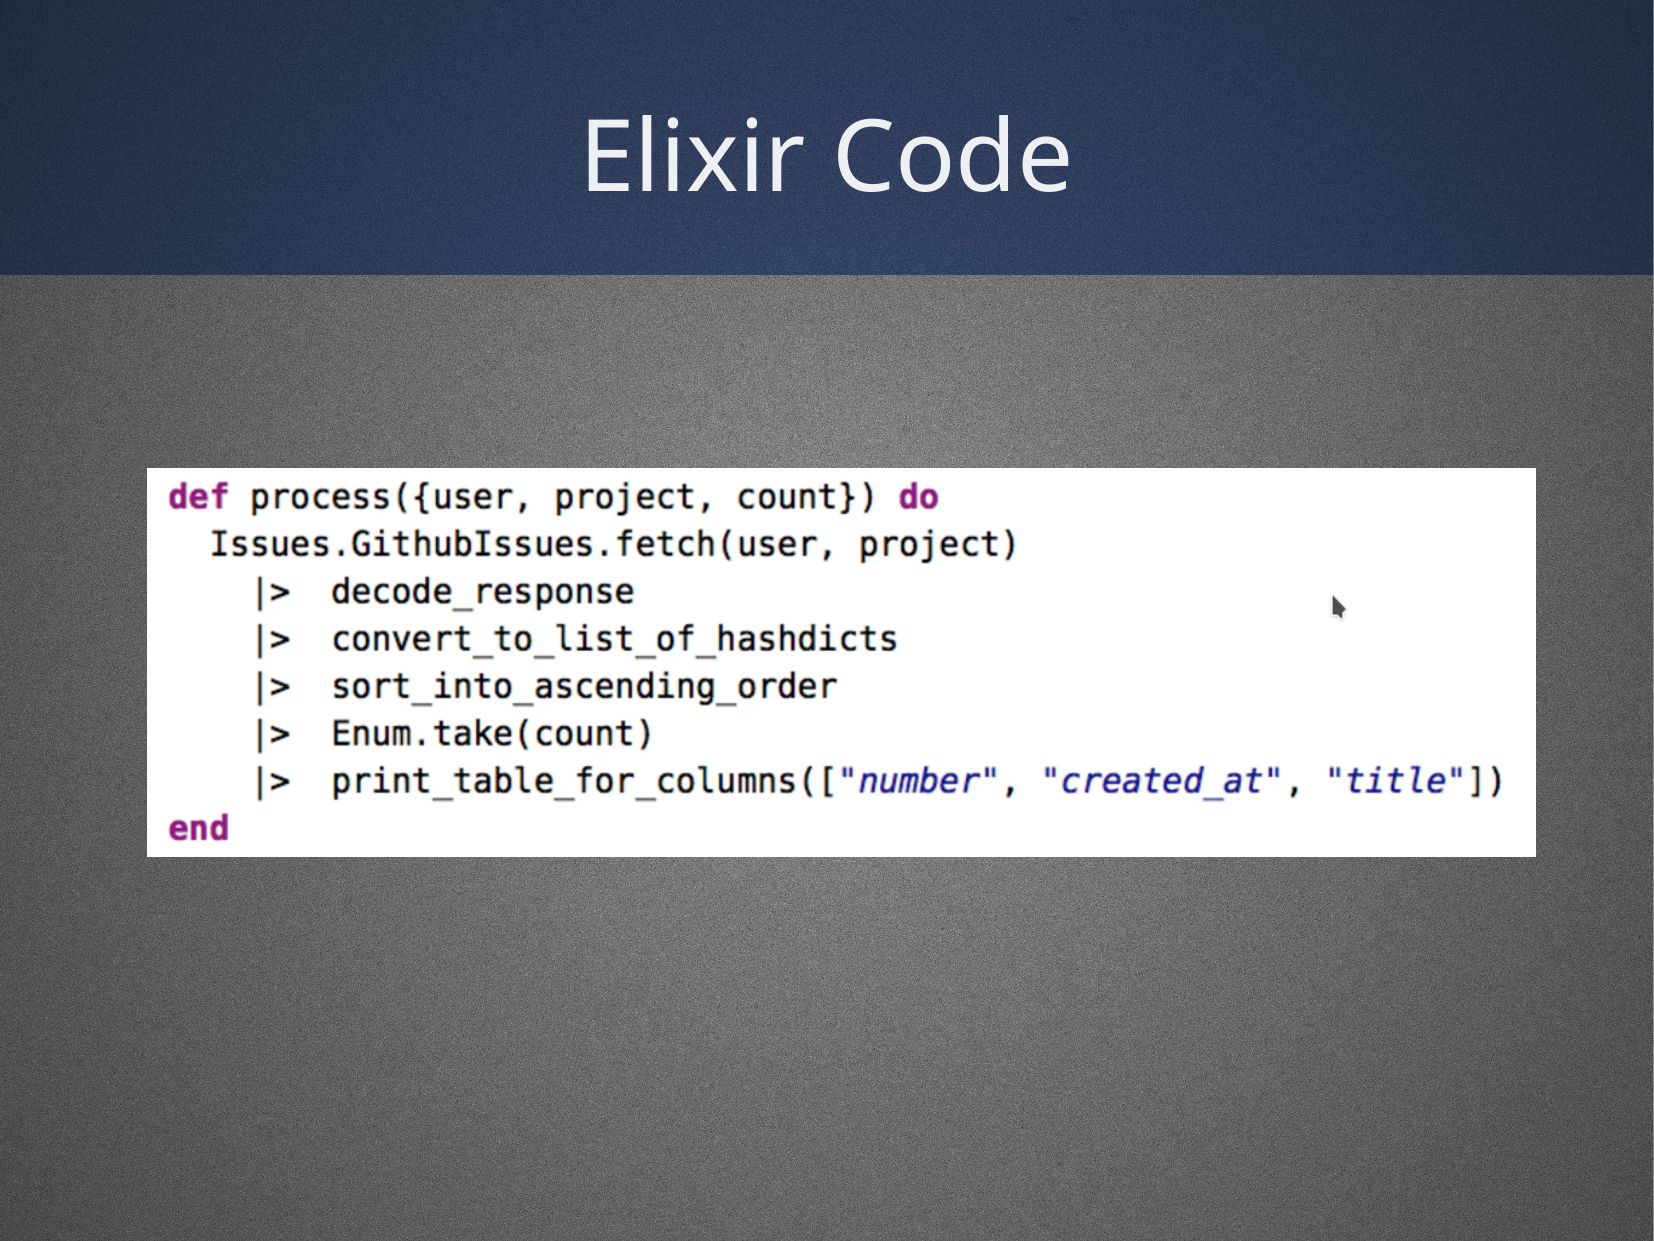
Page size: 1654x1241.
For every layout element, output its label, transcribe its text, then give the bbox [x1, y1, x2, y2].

picture [0, 0, 1654, 1241]
title Elixir Code [82, 49, 1571, 257]
